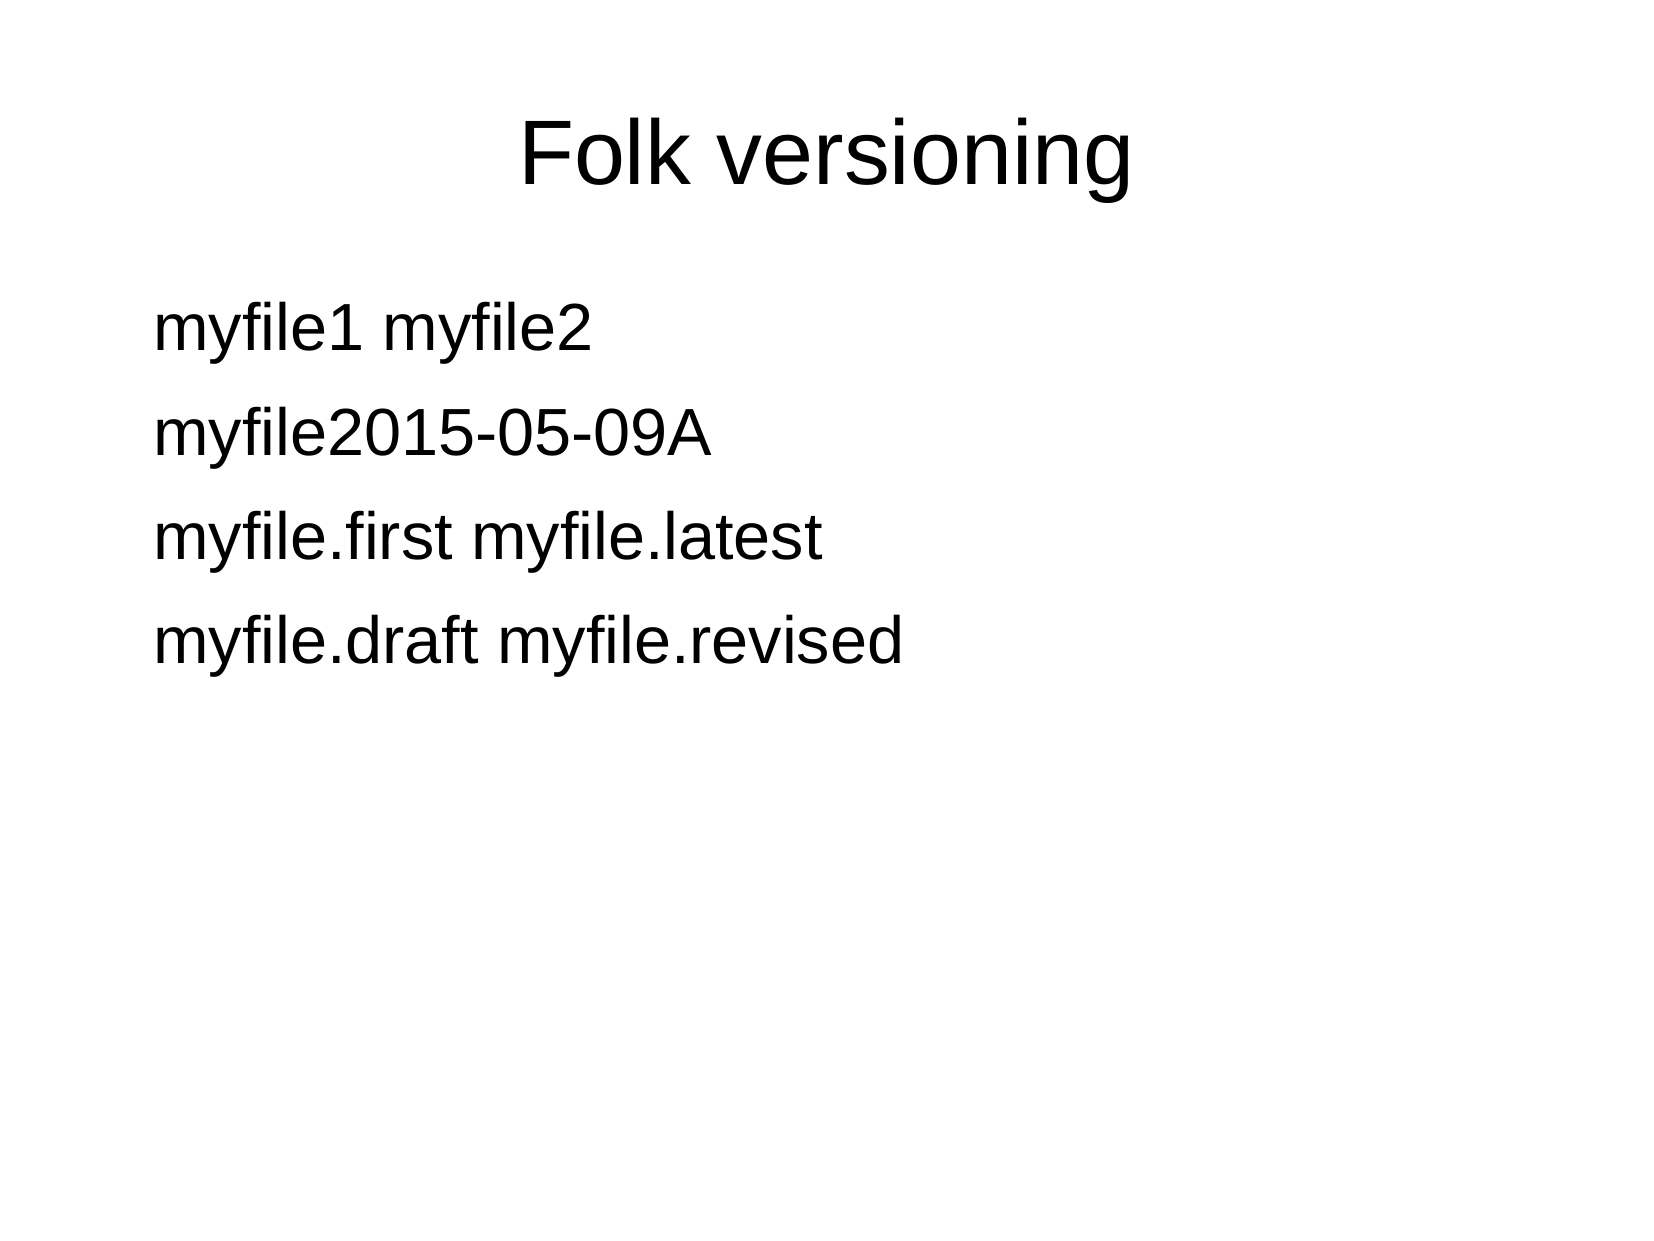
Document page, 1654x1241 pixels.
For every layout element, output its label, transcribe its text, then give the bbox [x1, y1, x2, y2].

list myfile1 myfile2 myfile2015-05-09A myfile.first myfile.latest myfile.draft myfile.revised [82, 290, 1538, 1010]
title Folk versioning [82, 49, 1571, 257]
